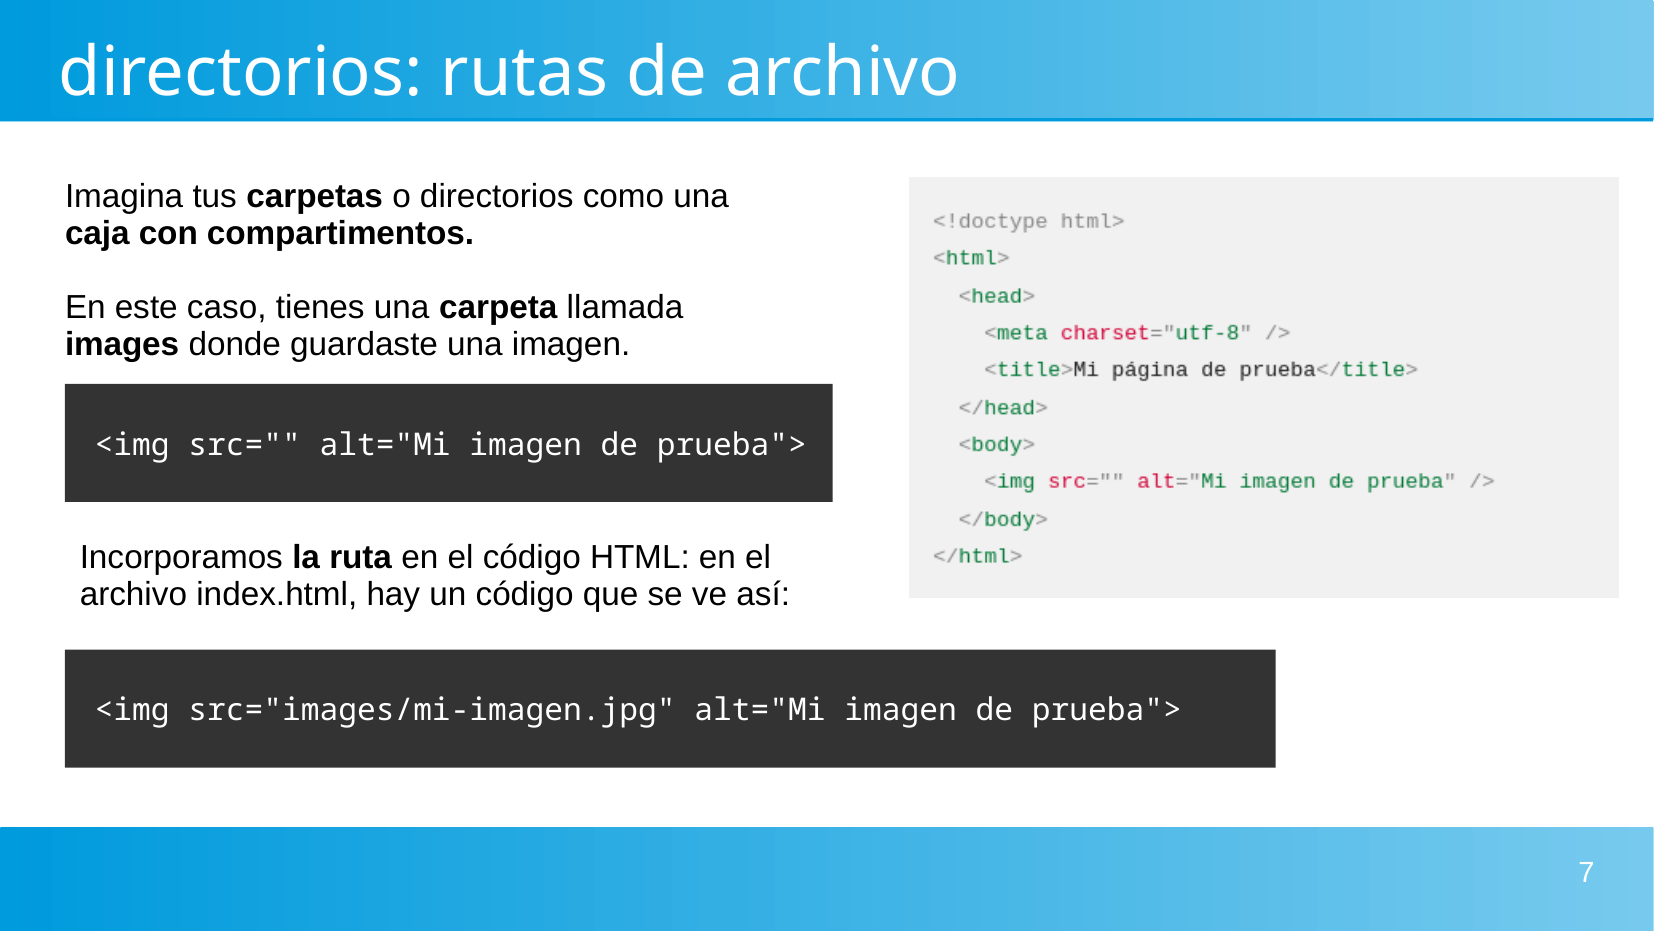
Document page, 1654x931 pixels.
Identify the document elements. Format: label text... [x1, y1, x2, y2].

picture [909, 177, 1619, 598]
text_box <img src="images/mi-imagen.jpg" alt="Mi imagen de prueba"> [64, 649, 1276, 768]
text_box <img src="" alt="Mi imagen de prueba"> [64, 383, 833, 502]
title directorios: rutas de archivo [59, 29, 1595, 108]
text_box Incorporamos la ruta en el código HTML: en el archivo index.html, hay un código que se ve así: [64, 531, 833, 621]
list Imagina tus carpetas o directorios como una caja con compartimentos. En este caso, tienes una carpeta llamada images donde guardaste una imagen. [64, 177, 804, 383]
